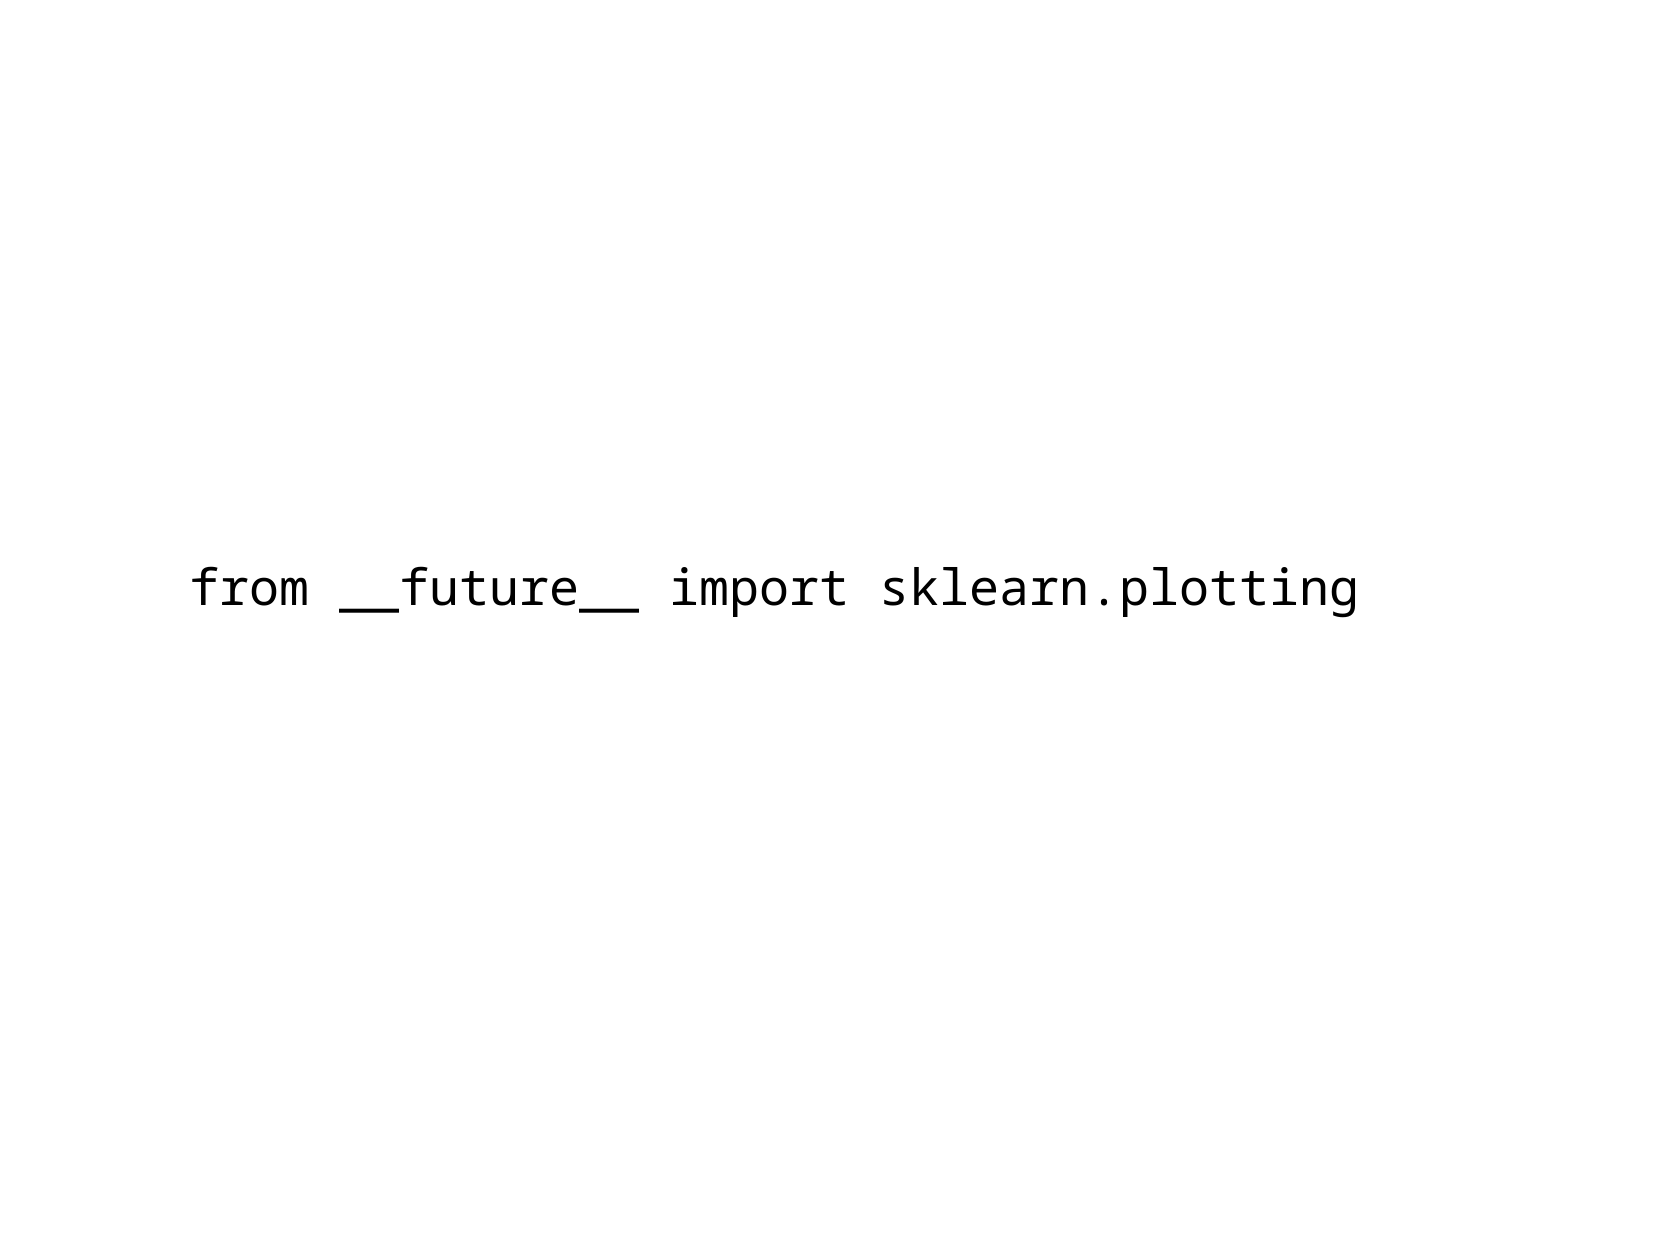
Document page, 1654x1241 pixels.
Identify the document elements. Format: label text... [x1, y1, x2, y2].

text_box from __future__ import sklearn.plotting [174, 544, 1510, 646]
